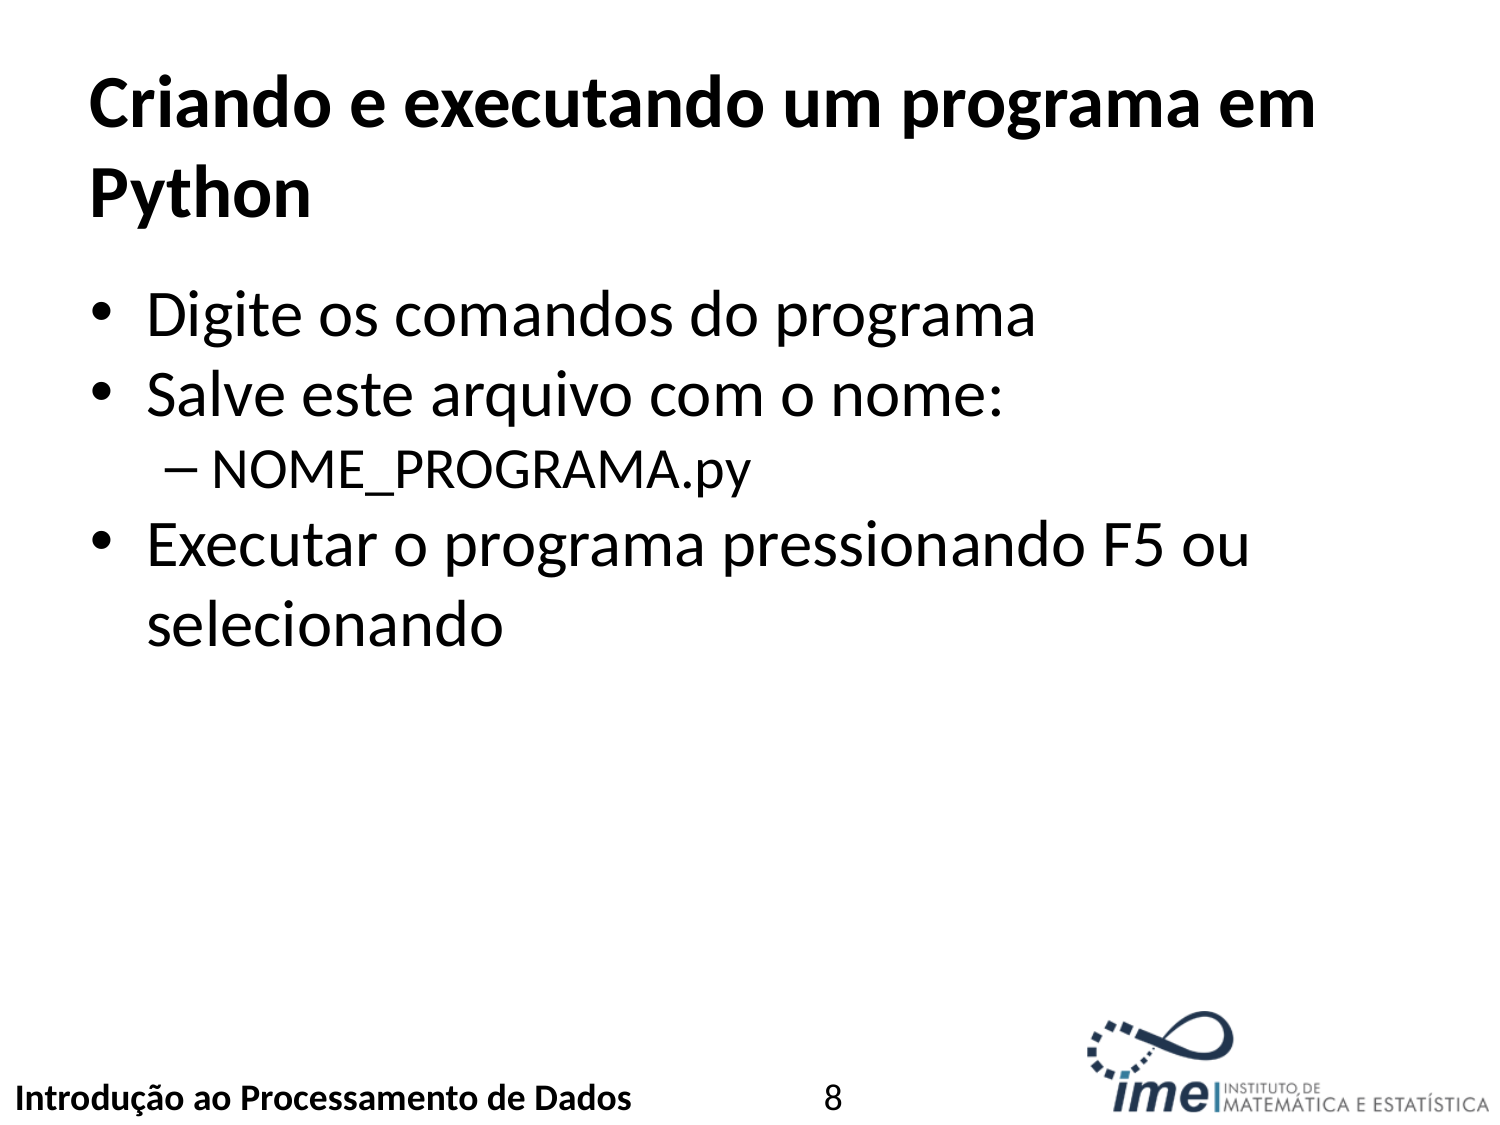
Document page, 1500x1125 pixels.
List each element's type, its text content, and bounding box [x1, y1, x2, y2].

text_box Criando e executando um programa em Python [75, 45, 1425, 233]
picture [1086, 1011, 1495, 1115]
text_box <number> [808, 1065, 1159, 1125]
text_box Digite os comandos do programa Salve este arquivo com o nome: NOME_PROGRAMA.py Executar o programa pressionando F5 ou selecionando [75, 262, 1425, 1005]
